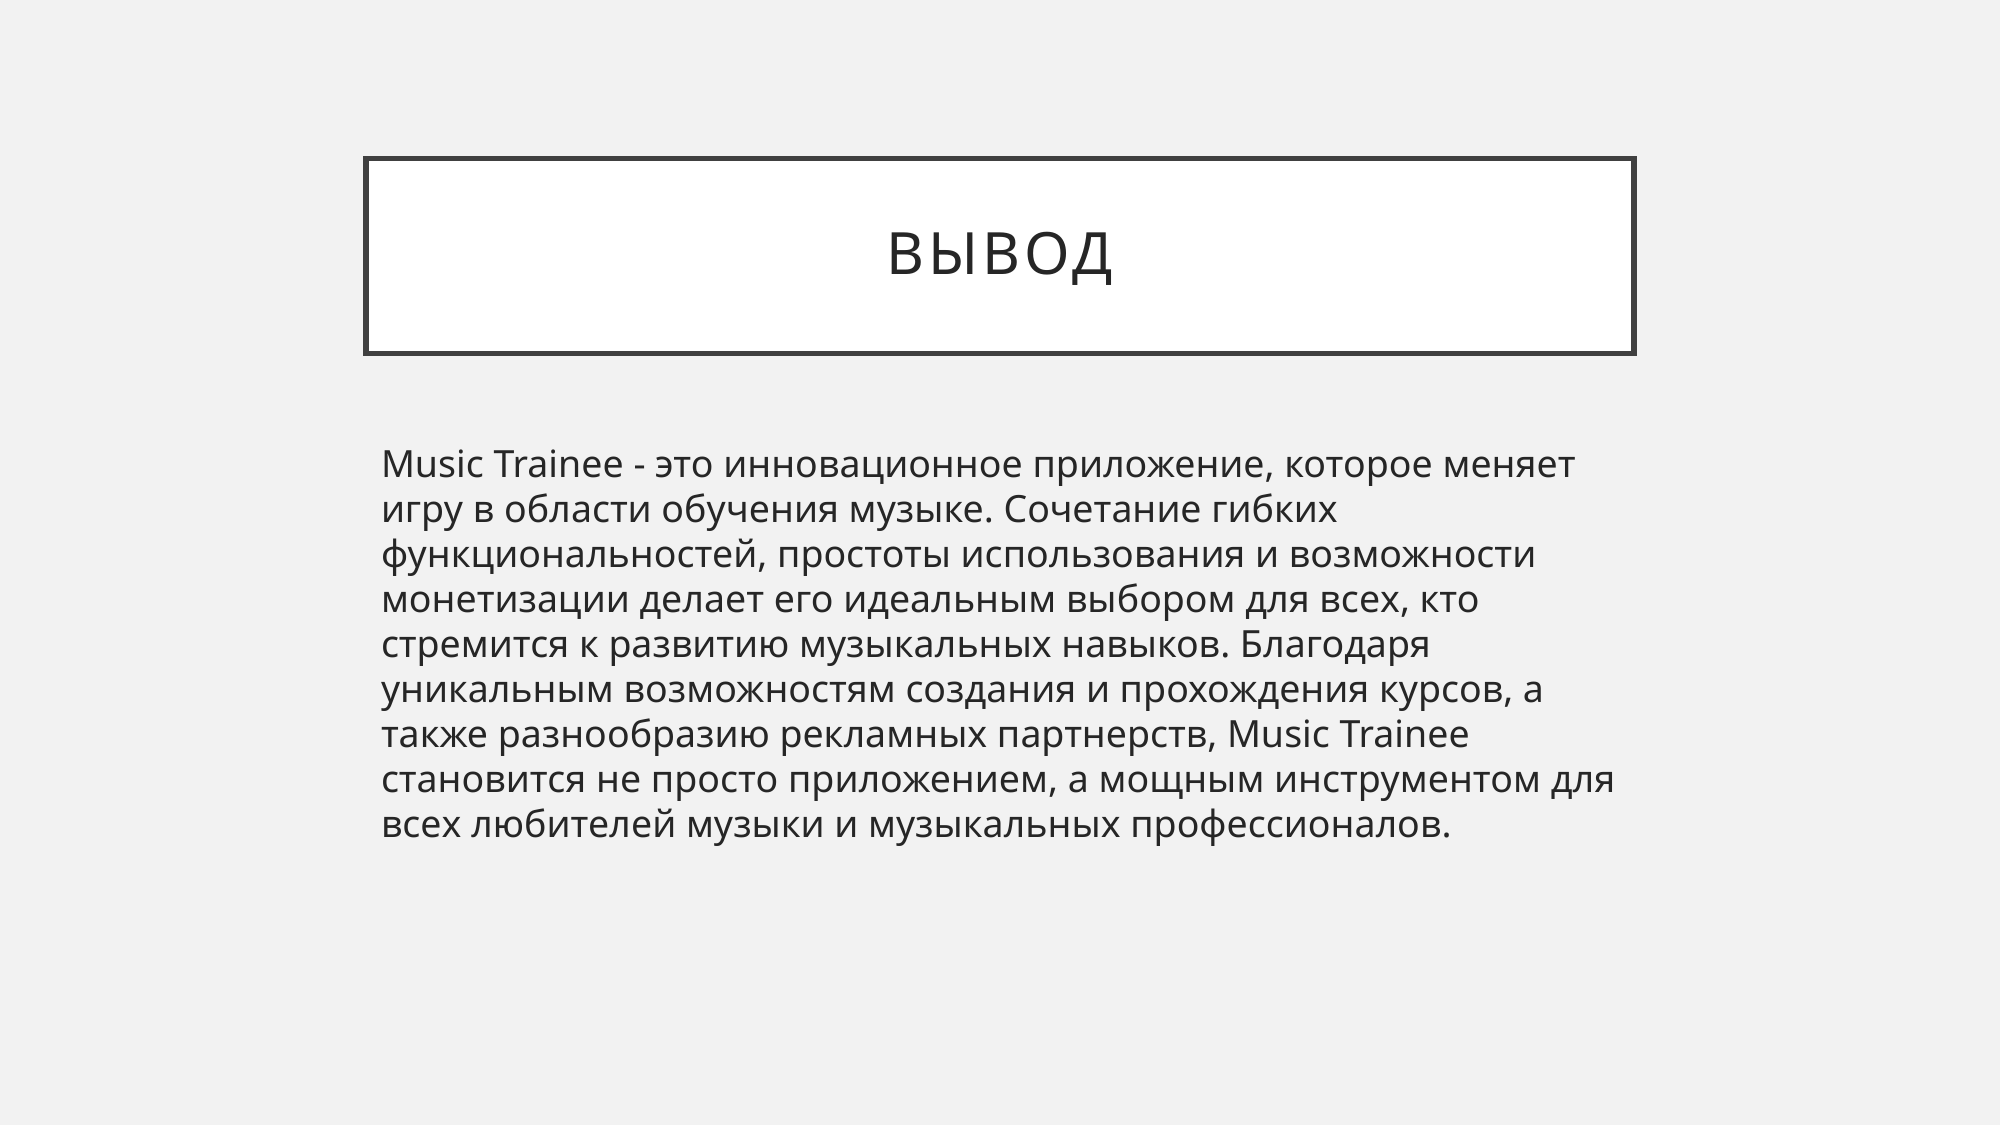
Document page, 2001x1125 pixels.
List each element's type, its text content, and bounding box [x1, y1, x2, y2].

list Music Trainee - это инновационное приложение, которое меняет игру в области обучения музыке. Сочетание гибких функциональностей, простоты использования и возможности монетизации делает его идеальным выбором для всех, кто стремится к развитию музыкальных навыков. Благодаря уникальным возможностям создания и прохождения курсов, а также разнообразию рекламных партнерств, Music Trainee становится не просто приложением, а мощным инструментом для всех любителей музыки и музыкальных профессионалов. [366, 432, 1634, 942]
title Вывод [366, 158, 1634, 354]
